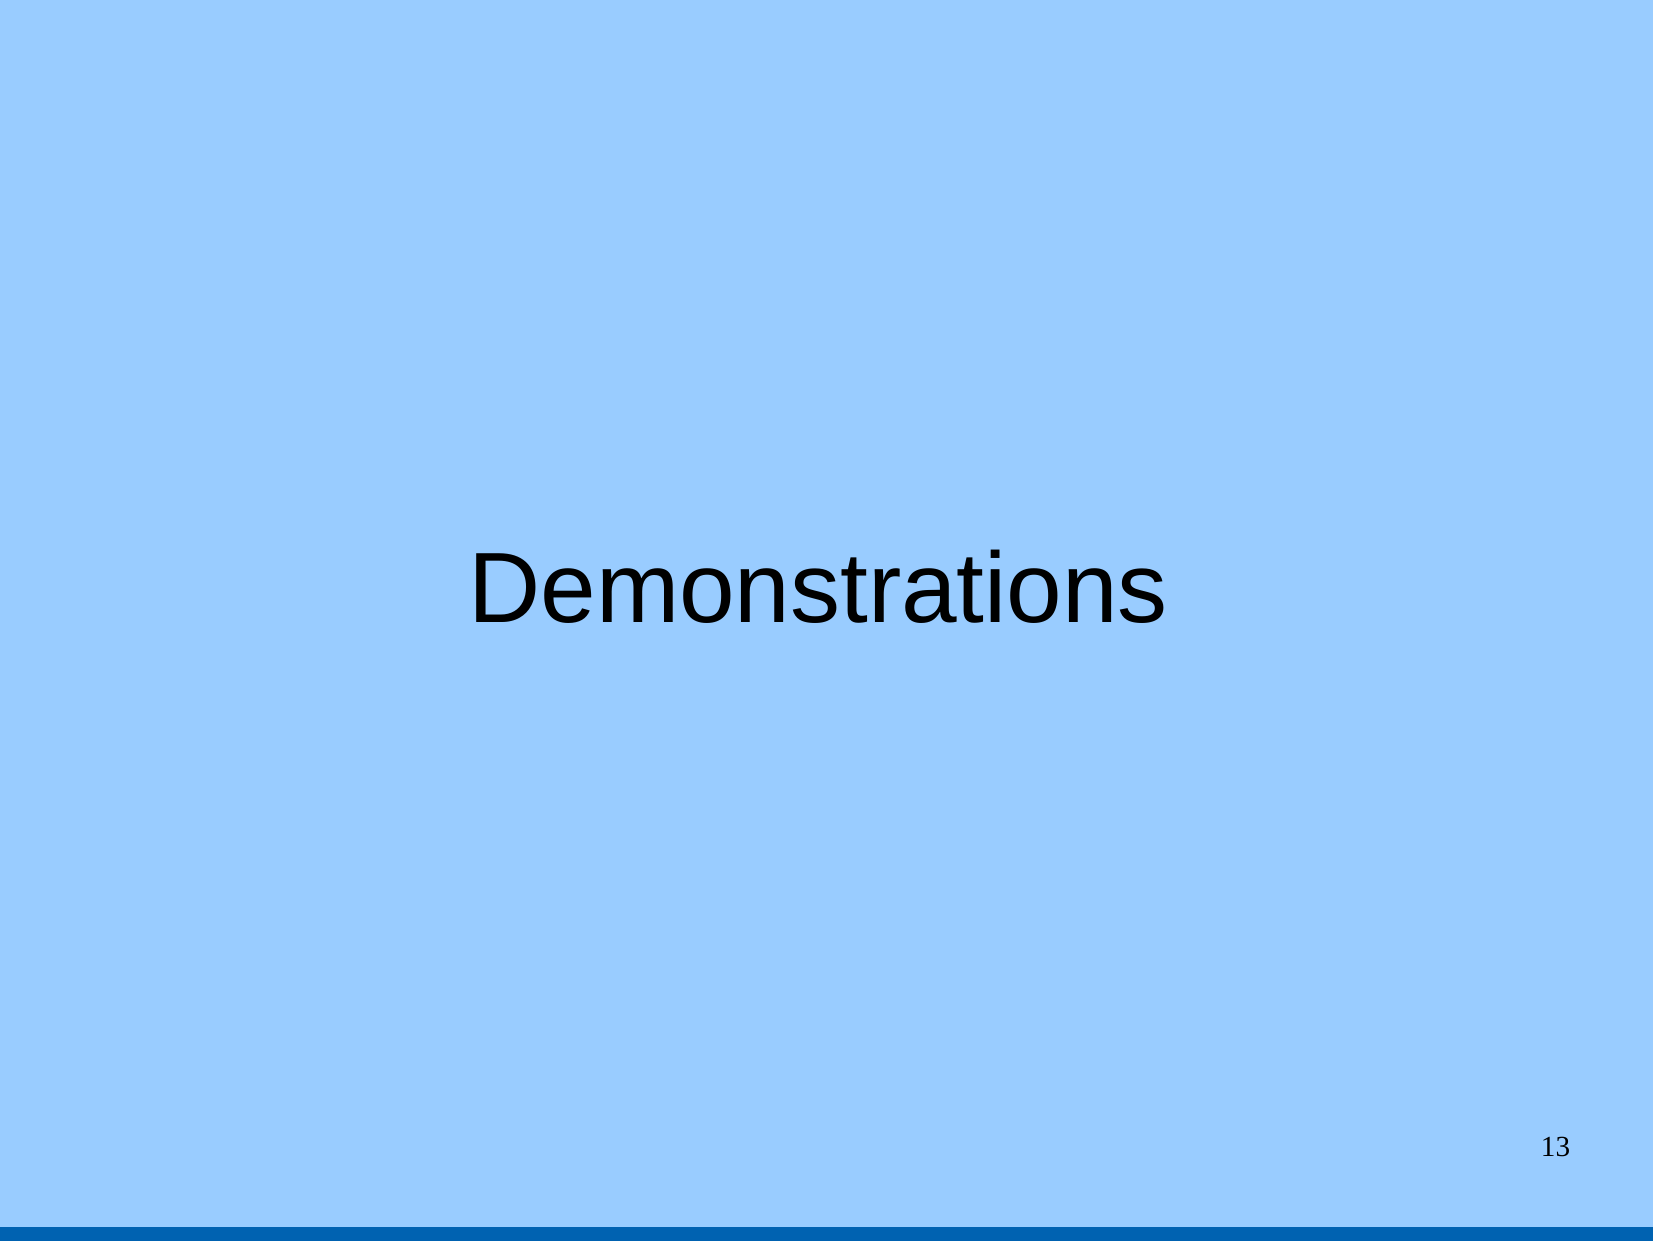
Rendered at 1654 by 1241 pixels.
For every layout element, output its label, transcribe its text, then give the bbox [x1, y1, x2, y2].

title Demonstrations [243, 484, 1393, 692]
